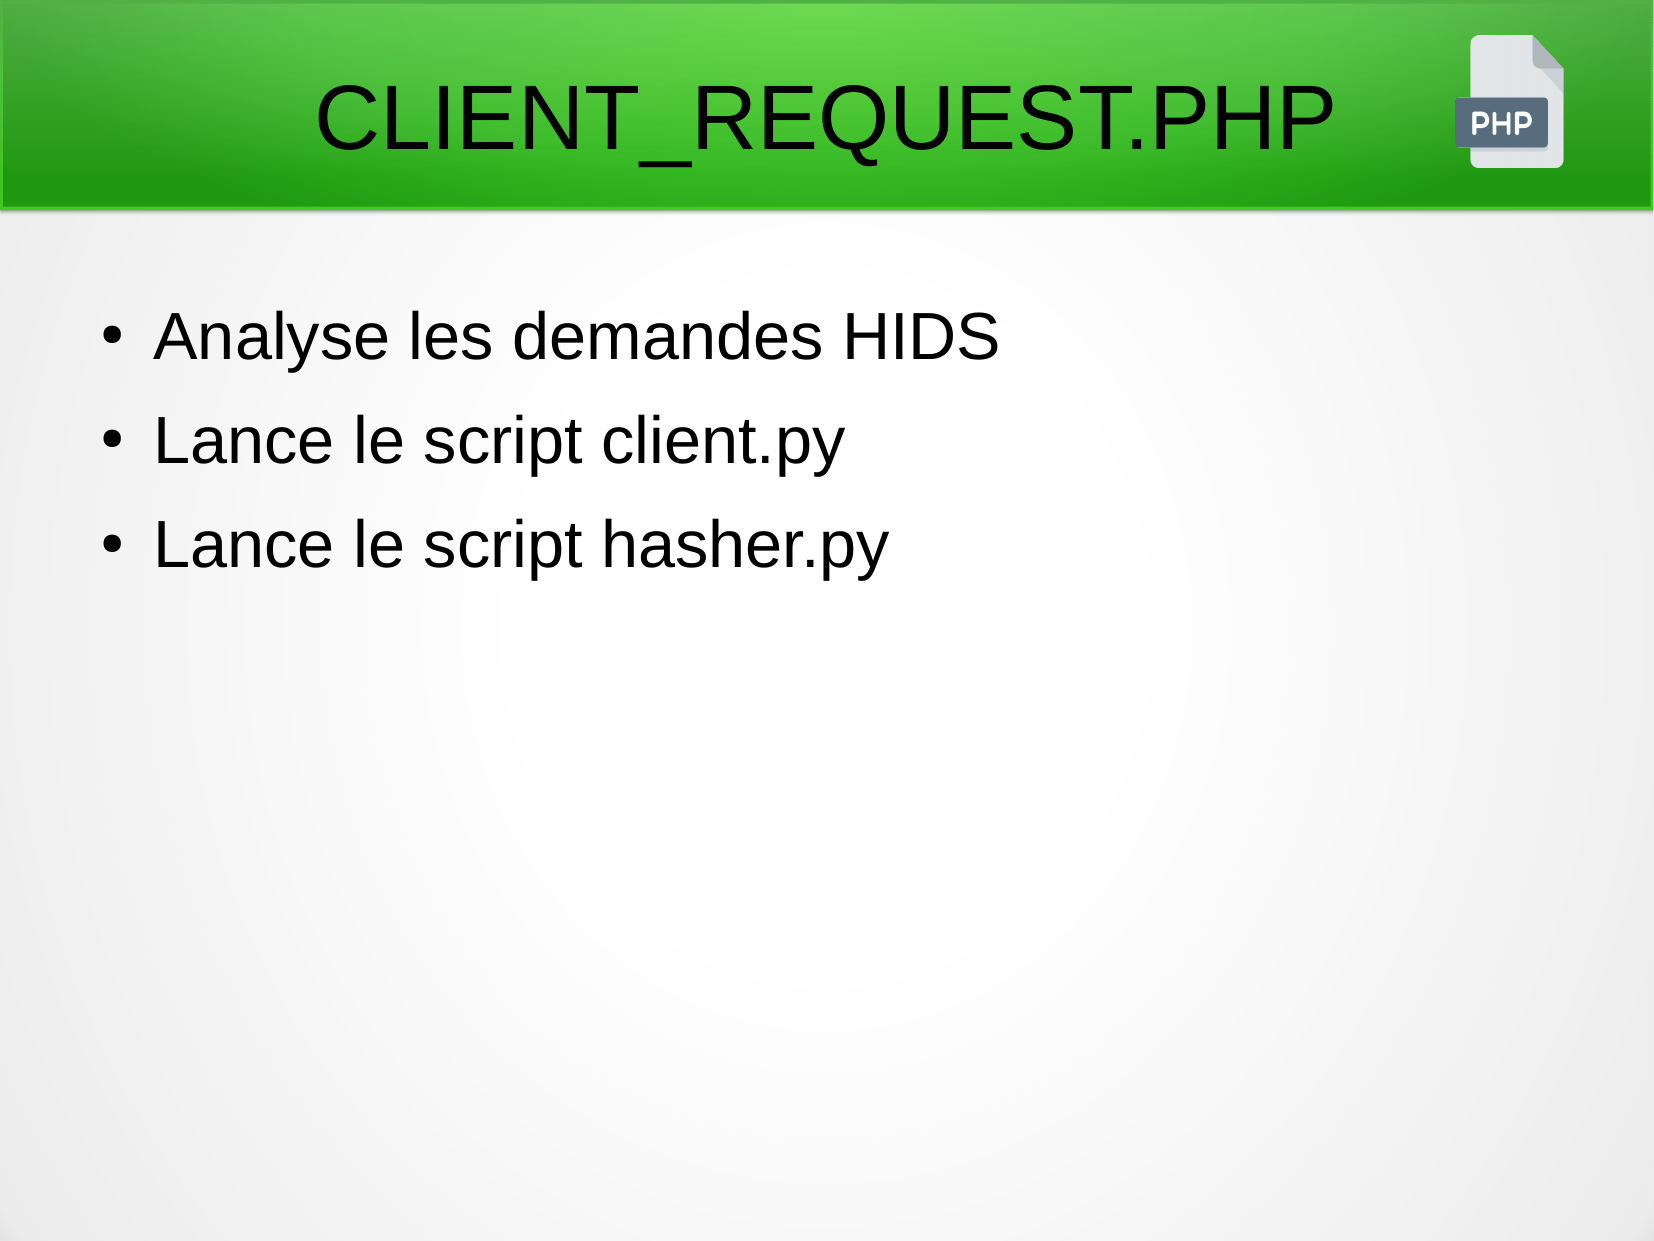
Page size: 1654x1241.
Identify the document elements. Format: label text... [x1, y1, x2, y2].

list Analyse les demandes HIDS Lance le script client.py Lance le script hasher.py [82, 299, 1571, 1019]
picture [1447, 35, 1571, 169]
title CLIENT_REQUEST.PHP [82, 47, 1571, 189]
